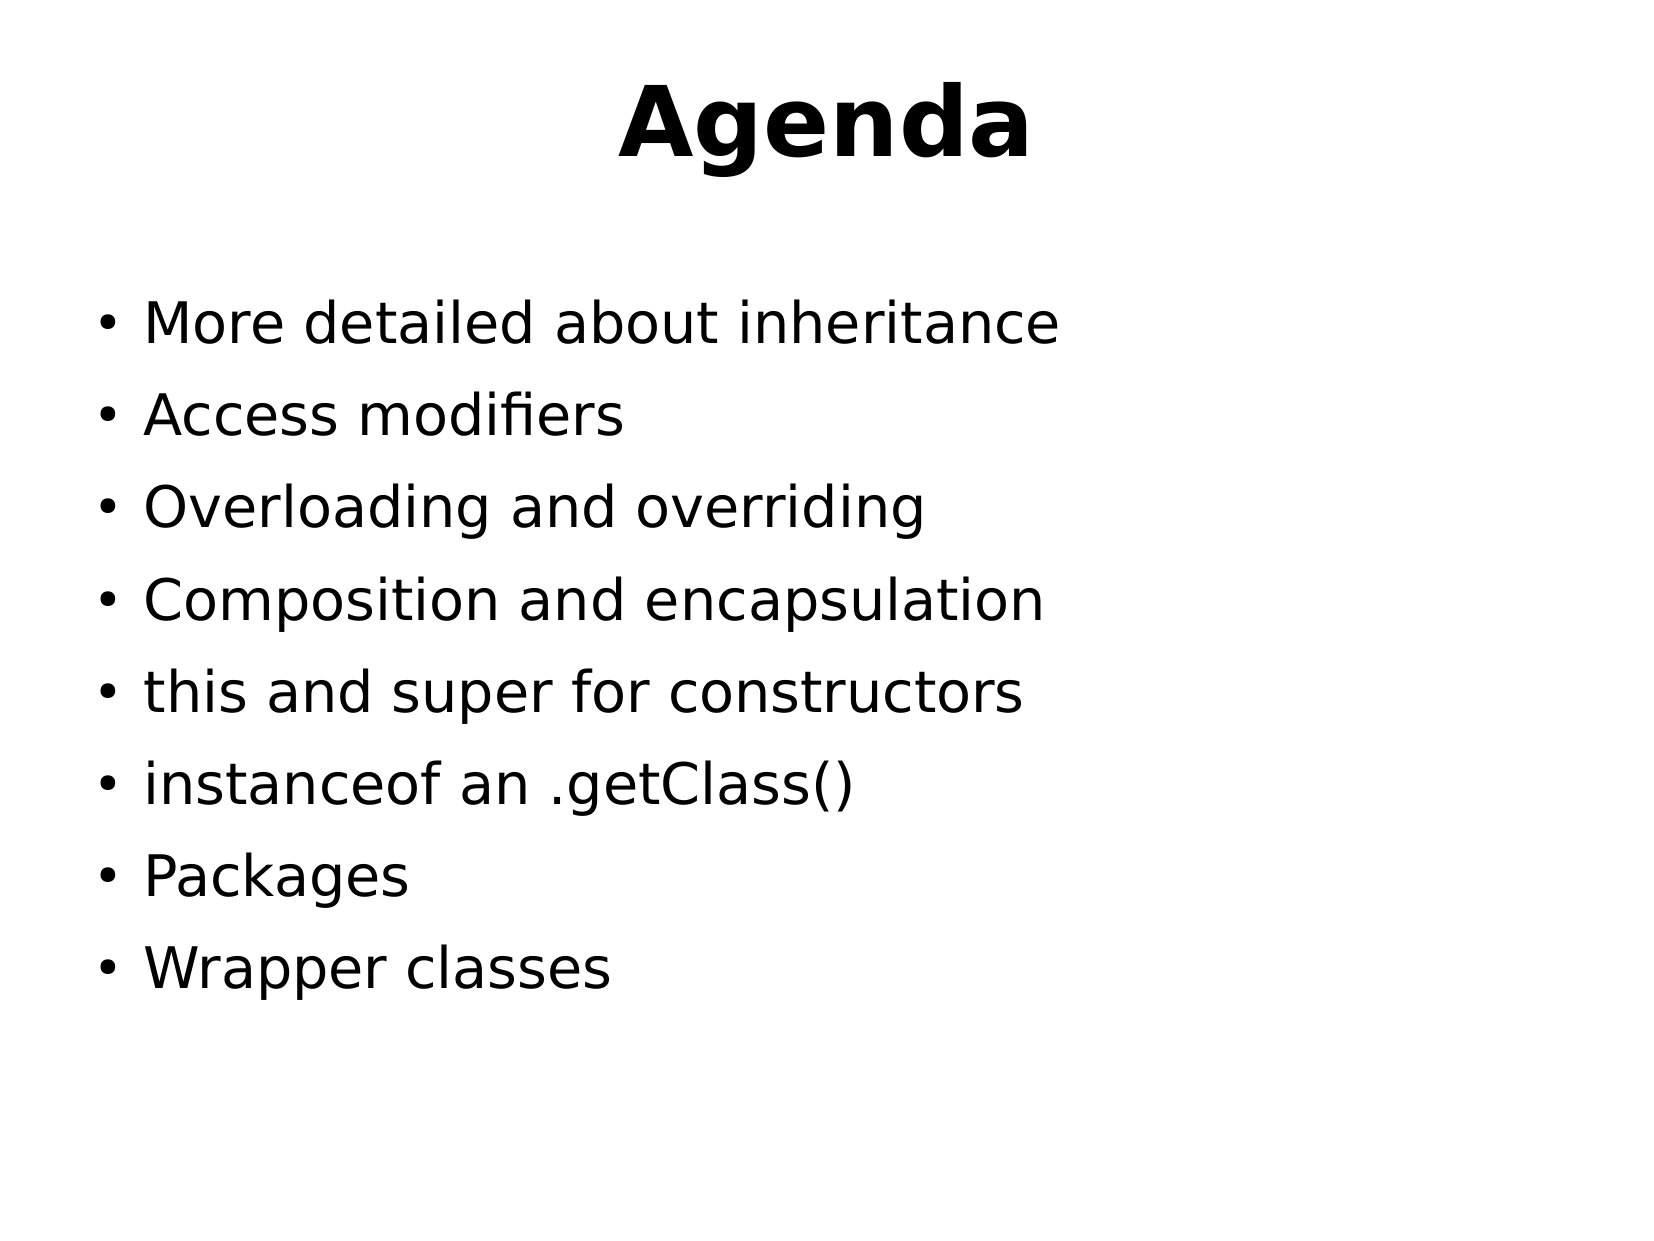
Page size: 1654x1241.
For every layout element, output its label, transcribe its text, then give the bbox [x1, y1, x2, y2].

list More detailed about inheritance Access modifiers Overloading and overriding Composition and encapsulation this and super for constructors instanceof an .getClass() Packages Wrapper classes [82, 290, 1538, 1010]
title Agenda [82, 49, 1571, 196]
